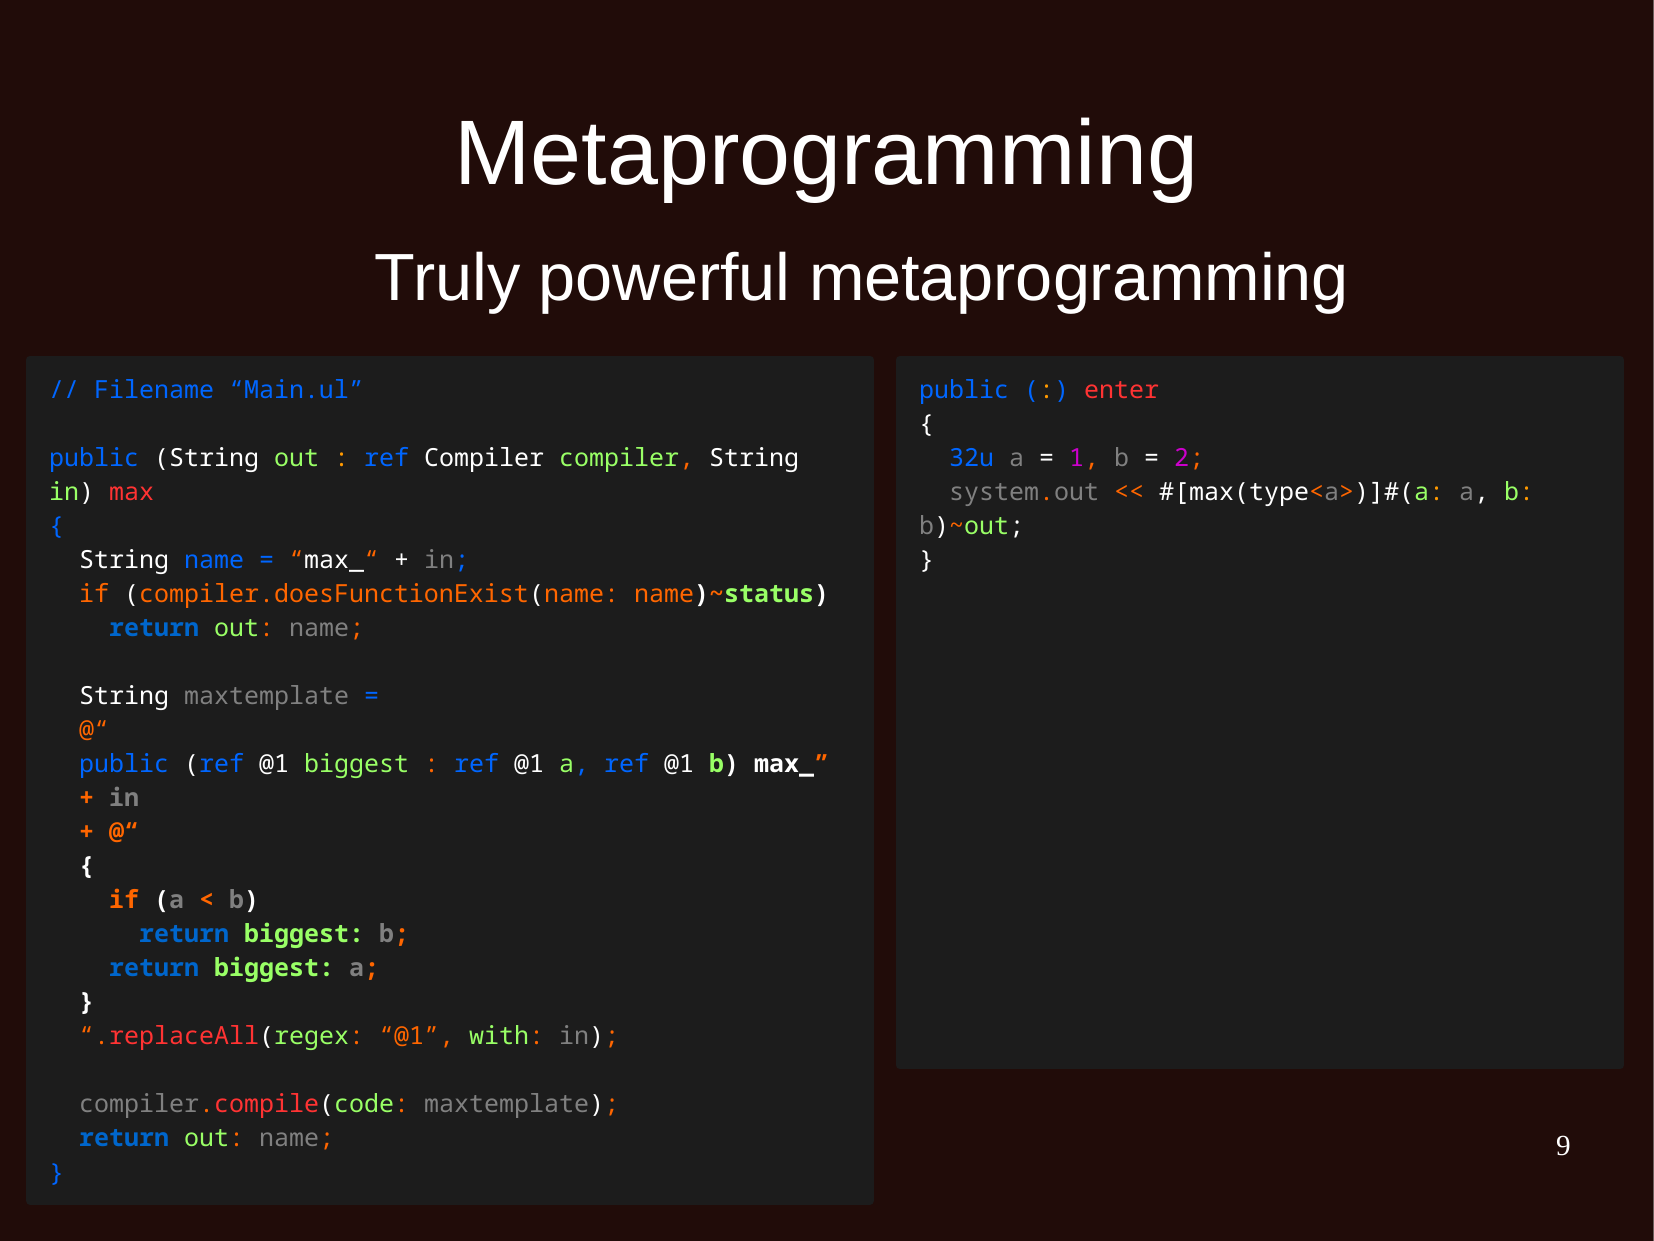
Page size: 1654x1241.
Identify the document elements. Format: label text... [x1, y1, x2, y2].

picture [0, 0, 1654, 1241]
title Metaprogramming [82, 49, 1571, 257]
text_box // Filename “Main.ul” public (String out : ref Compiler compiler, String in) max { String name = “max_“ + in; if (compiler.doesFunctionExist(name: name)~status) return out: name; String maxtemplate = @“ public (ref @1 biggest : ref @1 a, ref @1 b) max_” + in + @“ { if (a < b) return biggest: b; return biggest: a; } “.replaceAll(regex: “@1”, with: in); compiler.compile(code: maxtemplate); return out: name; } [30, 360, 871, 1066]
list Truly powerful metaprogramming [287, 240, 1366, 541]
text_box public (:) enter { 32u a = 1, b = 2; system.out << #[max(type<a>)]#(a: a, b: b)~out; } [900, 360, 1621, 1066]
